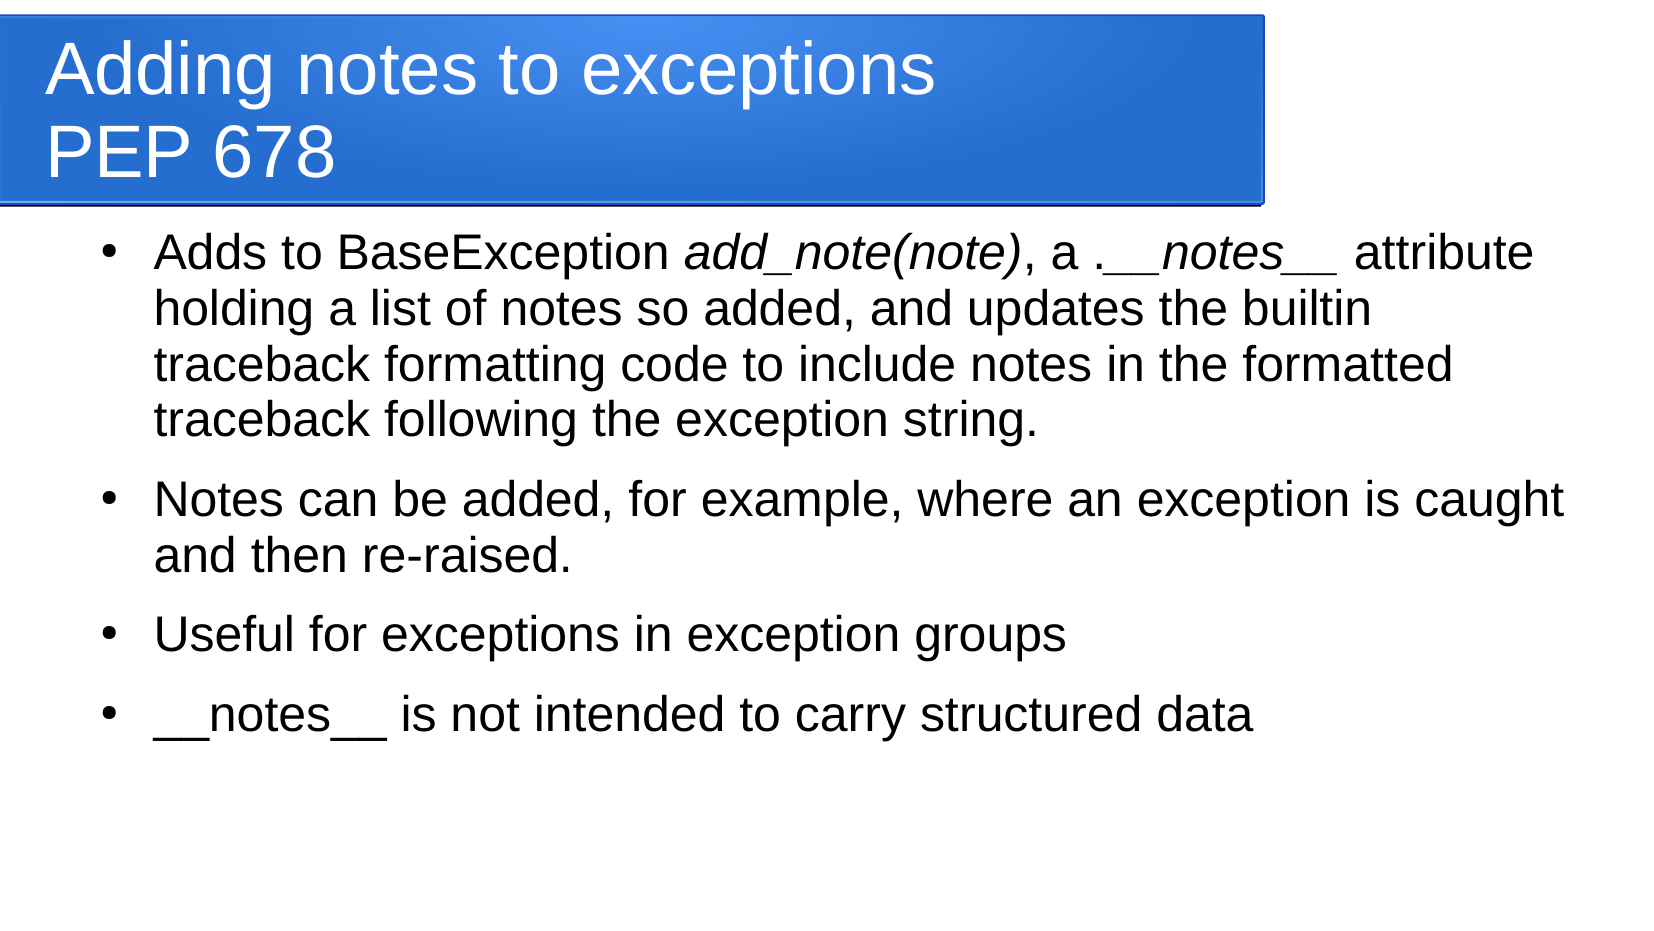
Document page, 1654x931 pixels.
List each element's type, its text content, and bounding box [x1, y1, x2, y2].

list Adds to BaseException add_note(note), a .__notes__ attribute holding a list of notes so added, and updates the builtin traceback formatting code to include notes in the formatted traceback following the exception string. Notes can be added, for example, where an exception is caught and then re-raised. Useful for exceptions in exception groups __notes__ is not intended to carry structured data [82, 224, 1571, 856]
title Adding notes to exceptions PEP 678 [45, 26, 1066, 193]
